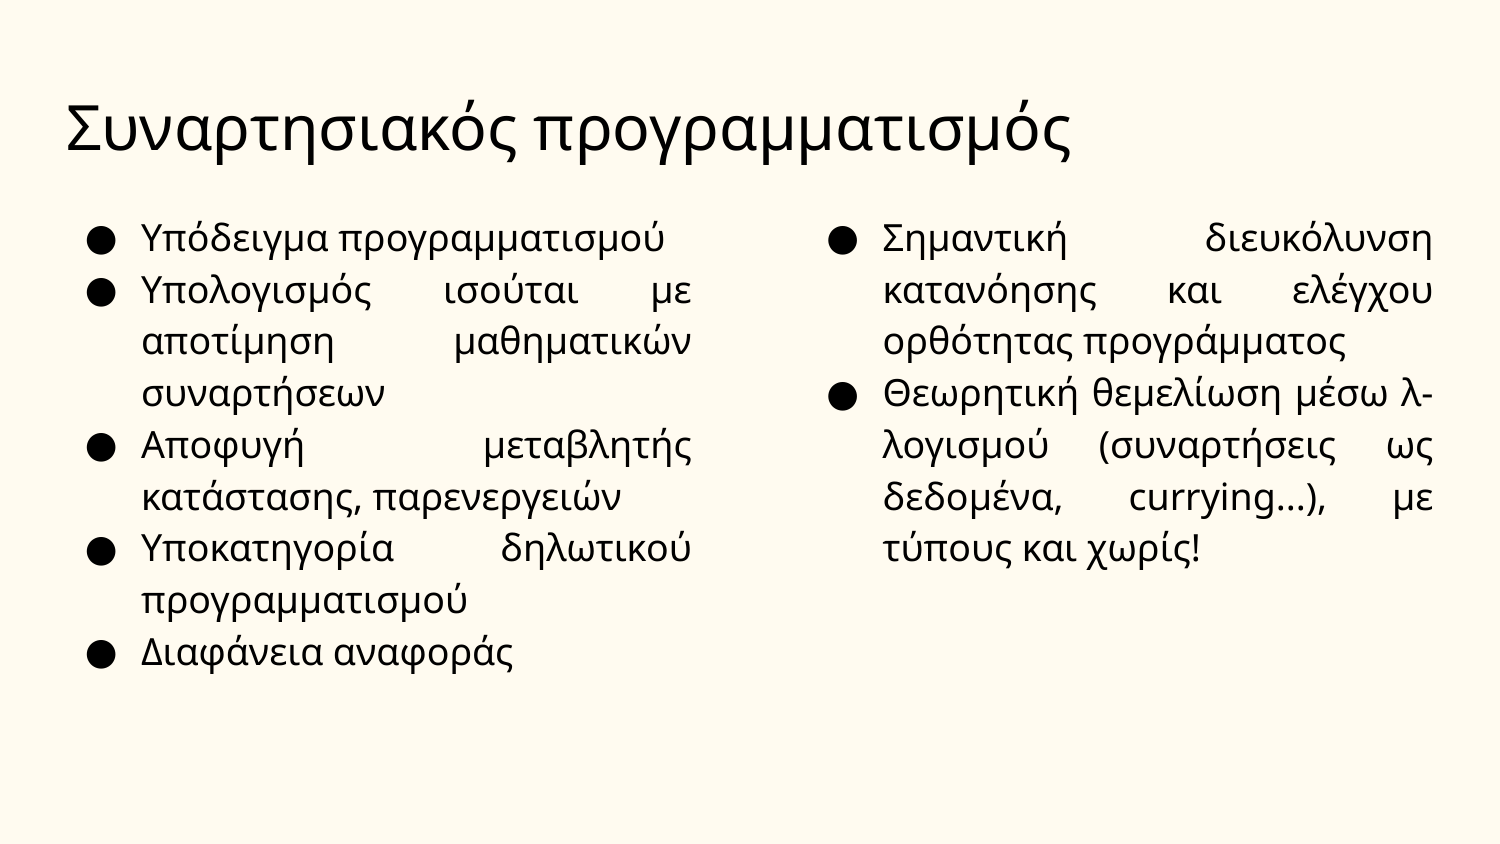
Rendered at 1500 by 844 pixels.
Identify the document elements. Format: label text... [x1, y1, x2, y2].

title Συναρτησιακός προγραμματισμός [51, 72, 1449, 174]
list Υπόδειγμα προγραμματισμού Υπολογισμός ισούται με αποτίμηση μαθηματικών συναρτήσεων Αποφυγή μεταβλητής κατάστασης, παρενεργειών Υποκατηγορία δηλωτικού προγραμματισμού Διαφάνεια αναφοράς [51, 192, 708, 750]
list Σημαντική διευκόλυνση κατανόησης και ελέγχου ορθότητας προγράμματος Θεωρητική θεμελίωση μέσω λ-λογισμού (συναρτήσεις ως δεδομένα, currying...), με τύπους και χωρίς! [792, 192, 1449, 750]
